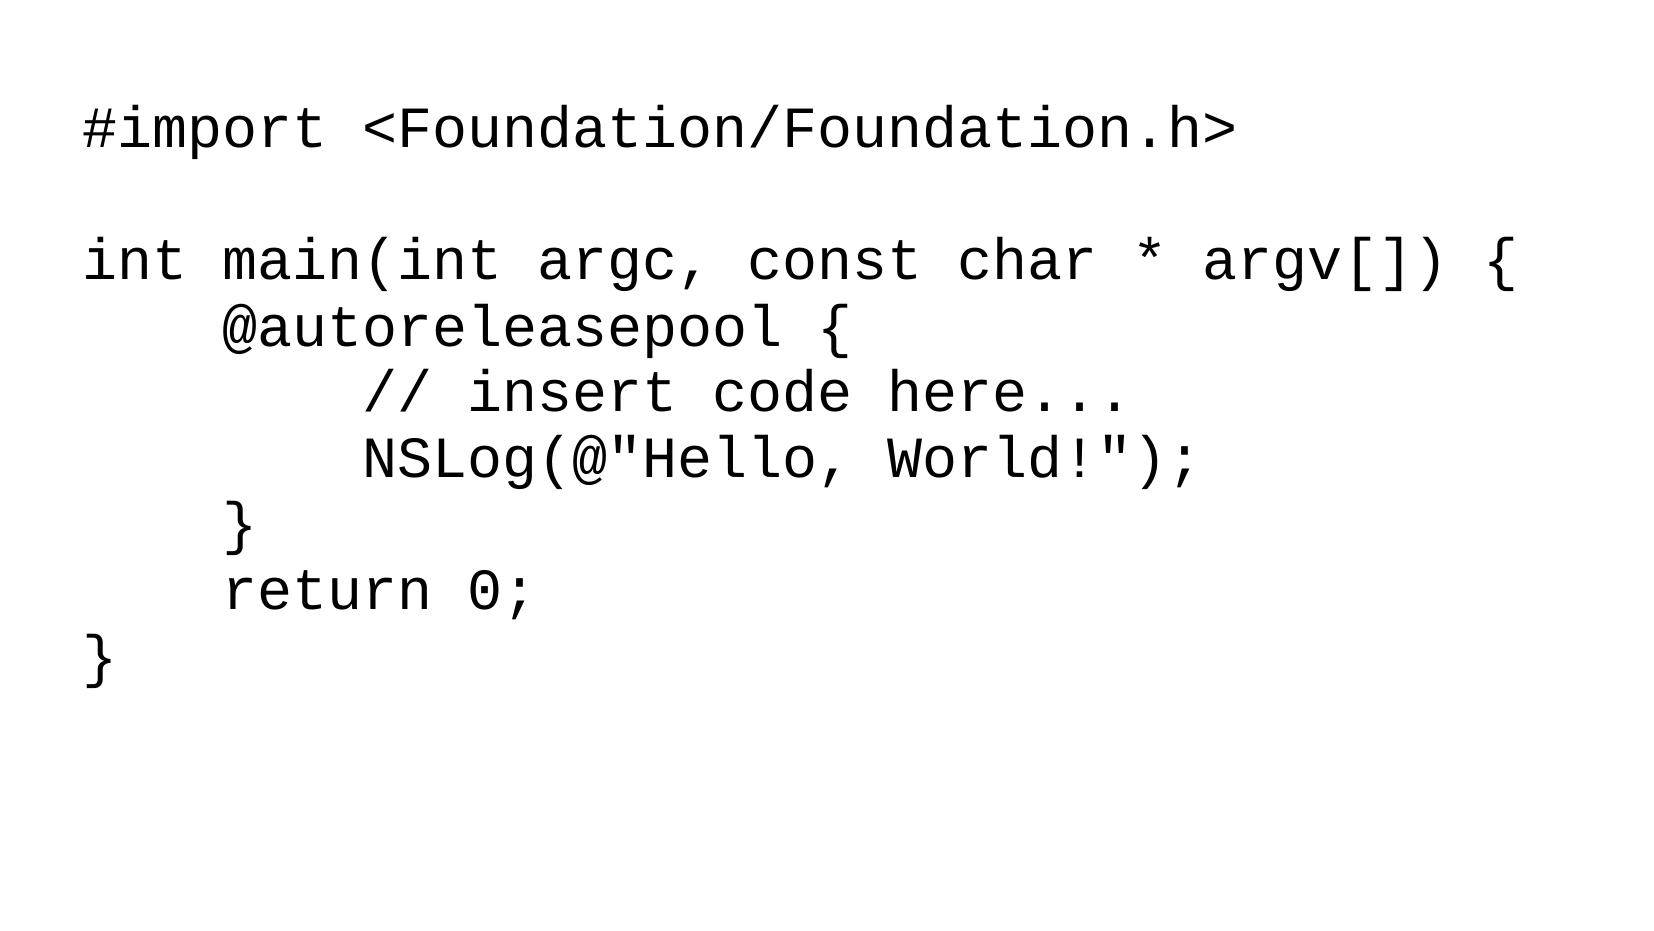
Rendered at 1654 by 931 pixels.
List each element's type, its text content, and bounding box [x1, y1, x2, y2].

title #import <Foundation/Foundation.h> int main(int argc, const char * argv[]) { @autoreleasepool { // insert code here... NSLog(@"Hello, World!"); } return 0; } [82, 37, 1571, 756]
